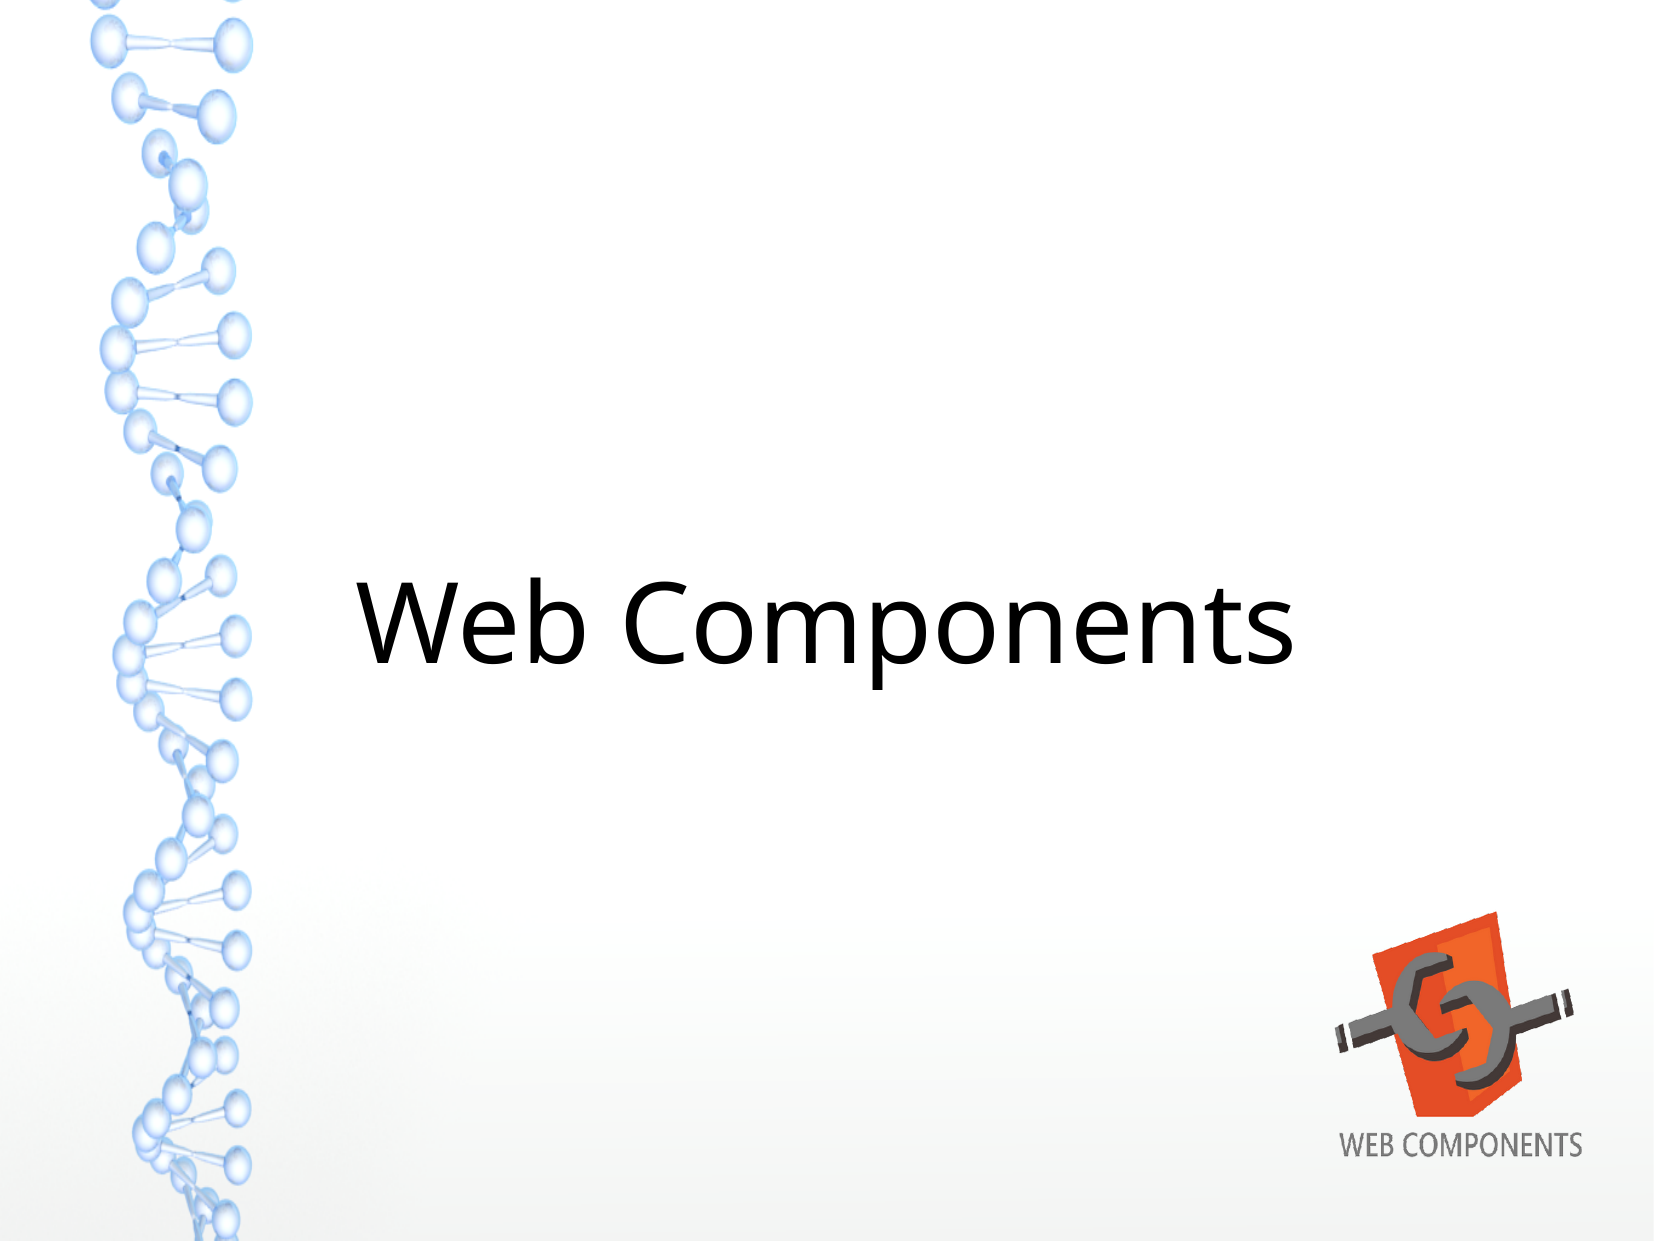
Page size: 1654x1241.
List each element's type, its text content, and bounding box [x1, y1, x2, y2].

subtitle Web Components [162, 134, 1492, 1106]
picture [0, 0, 1654, 1241]
